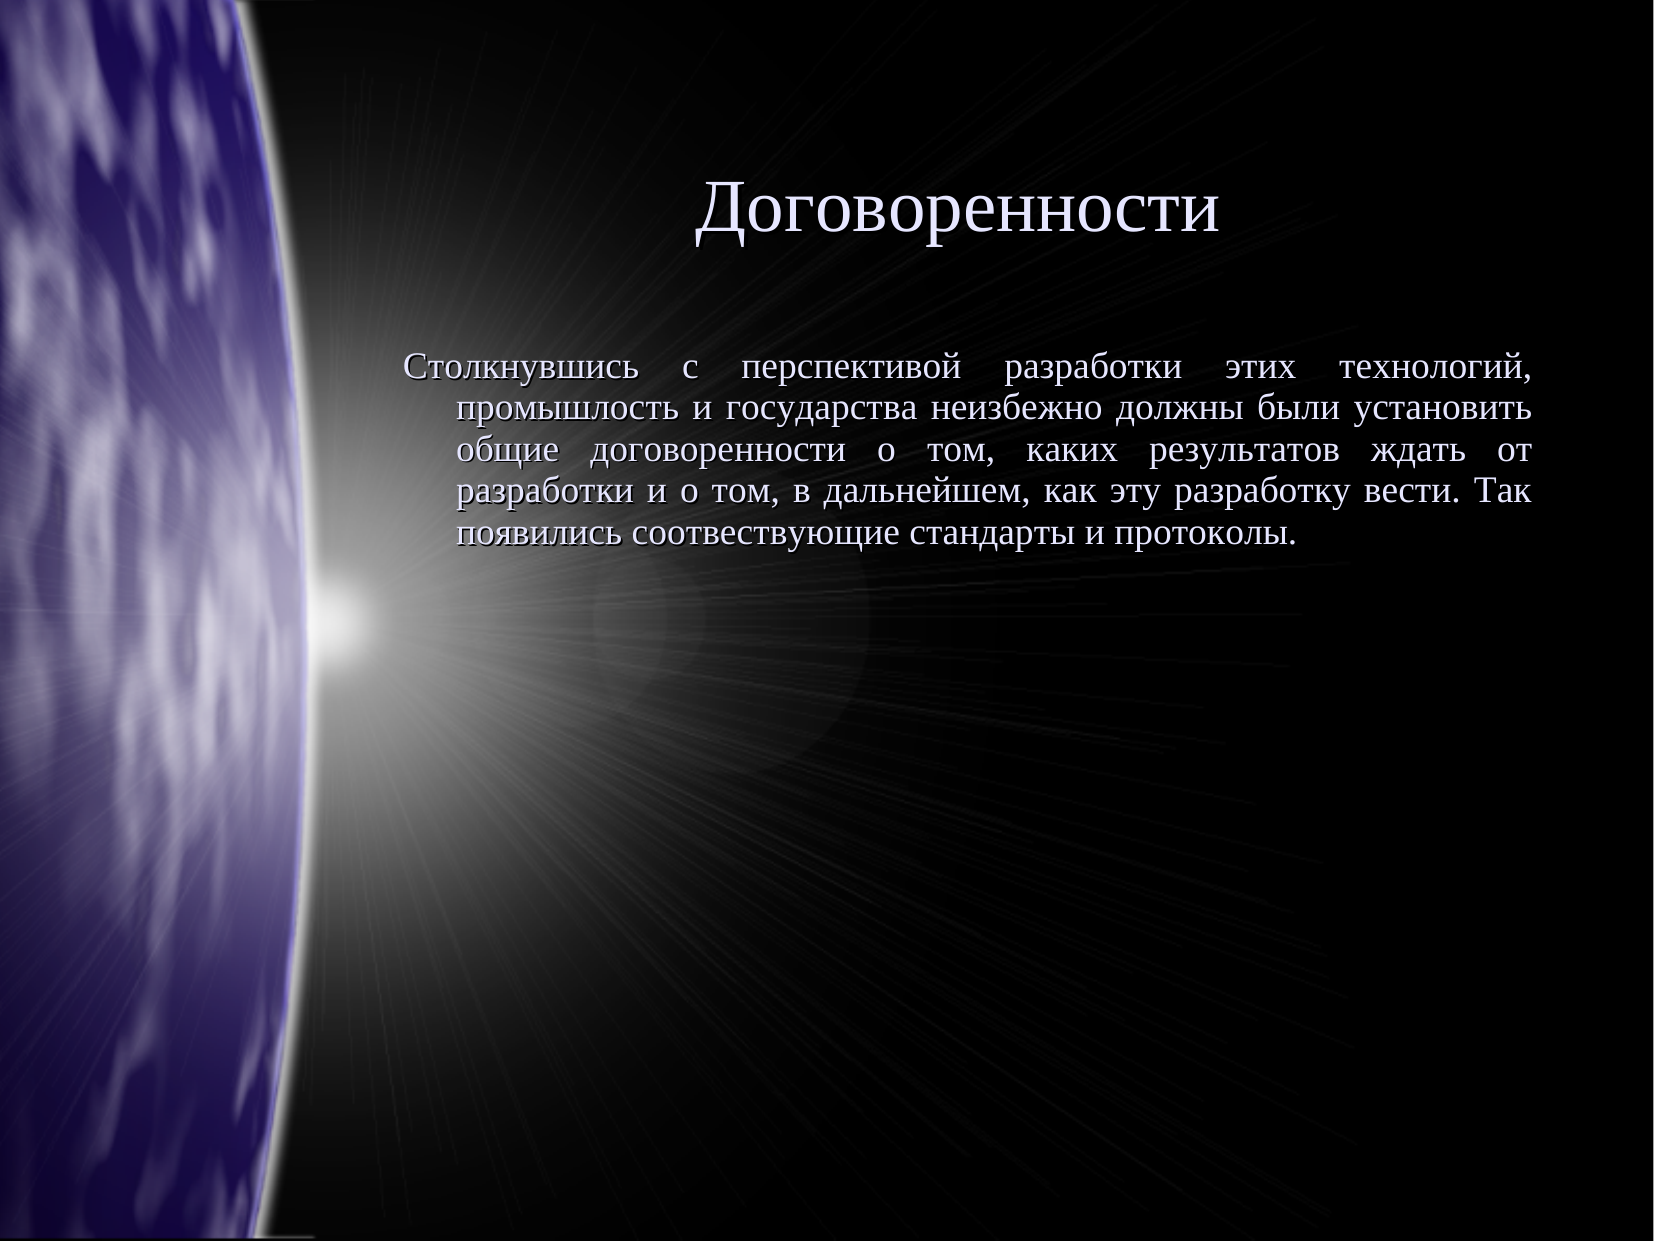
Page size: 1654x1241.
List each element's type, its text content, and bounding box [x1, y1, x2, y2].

title Договоренности [383, 110, 1534, 303]
picture [0, 0, 1654, 1241]
list Столкнувшись с перспективой разработки этих технологий, промышлость и государства неизбежно должны были установить общие договоренности о том, каких результатов ждать от разработки и о том, в дальнейшем, как эту разработку вести. Так появились соотвествующие стандарты и протоколы. [385, 344, 1534, 1112]
